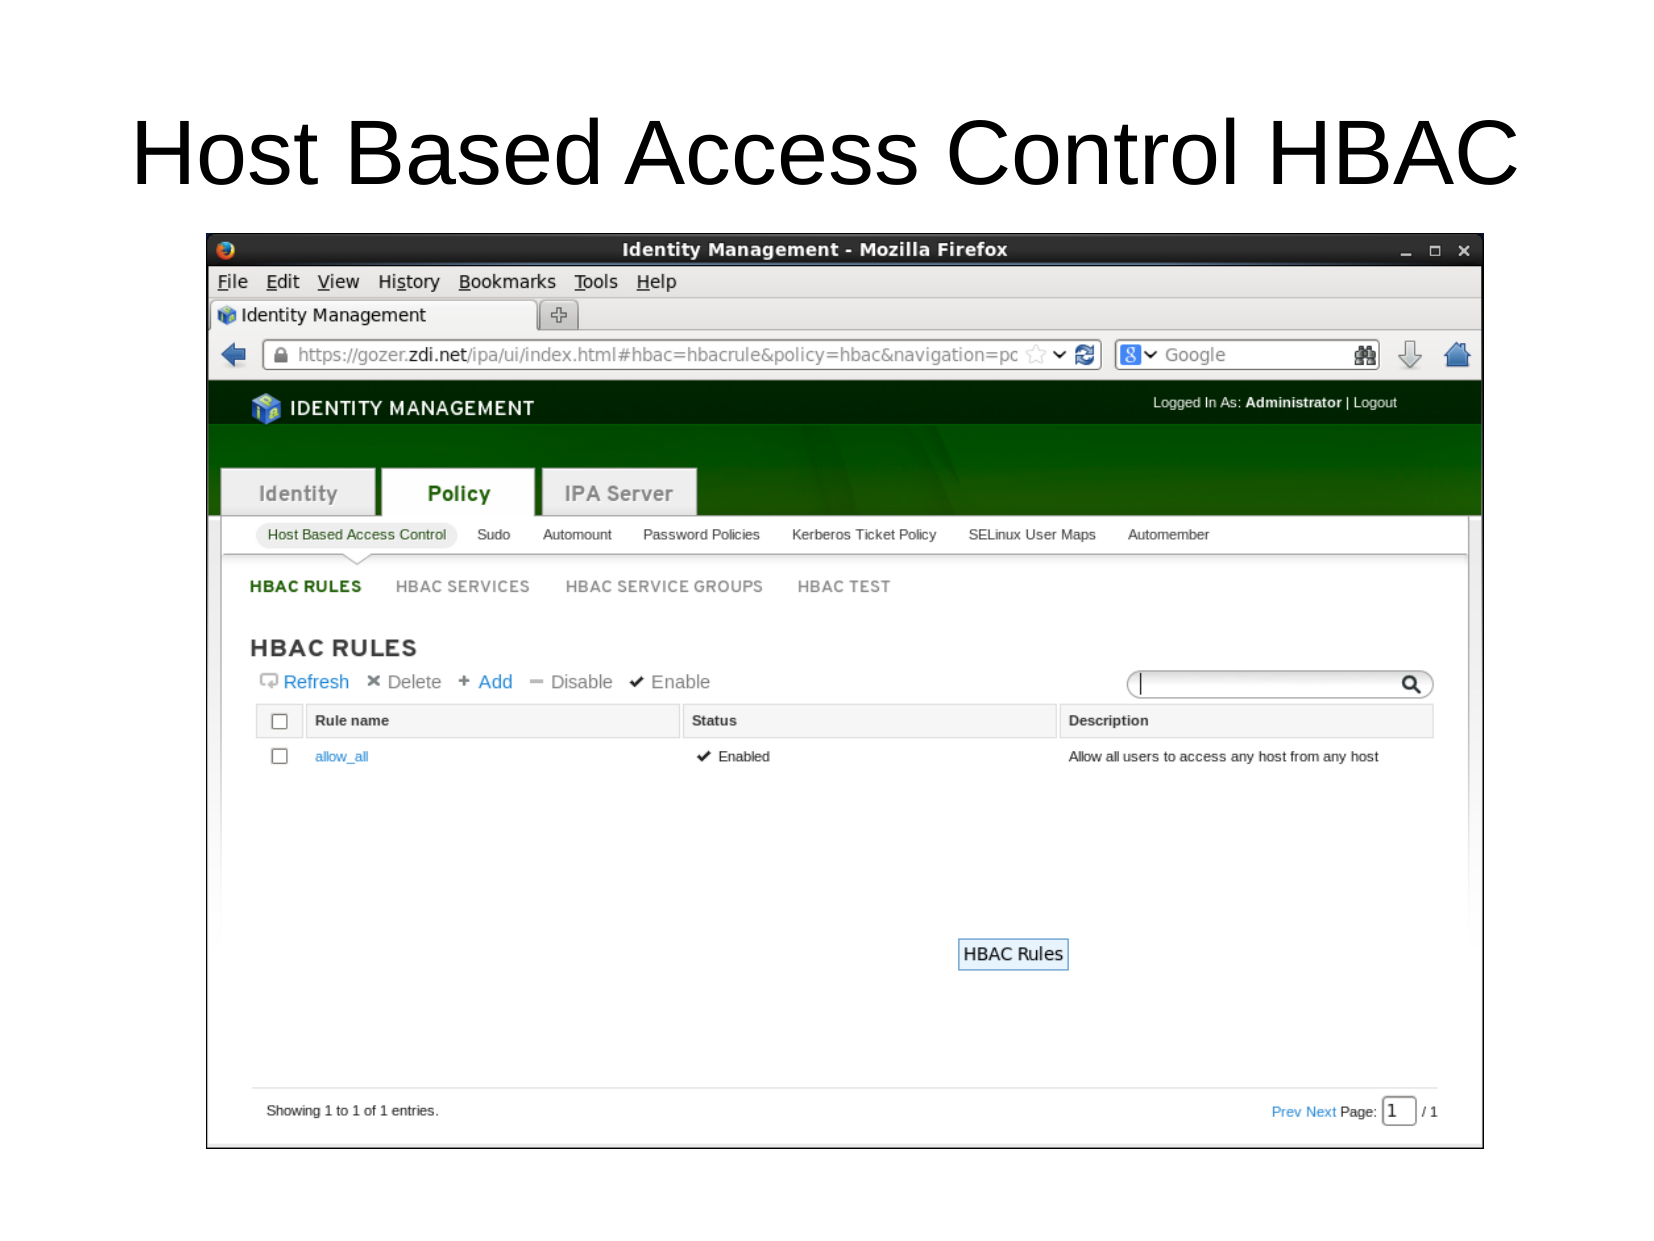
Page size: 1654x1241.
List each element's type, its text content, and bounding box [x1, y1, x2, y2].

title Host Based Access Control HBAC [82, 49, 1571, 257]
picture [206, 233, 1484, 1149]
